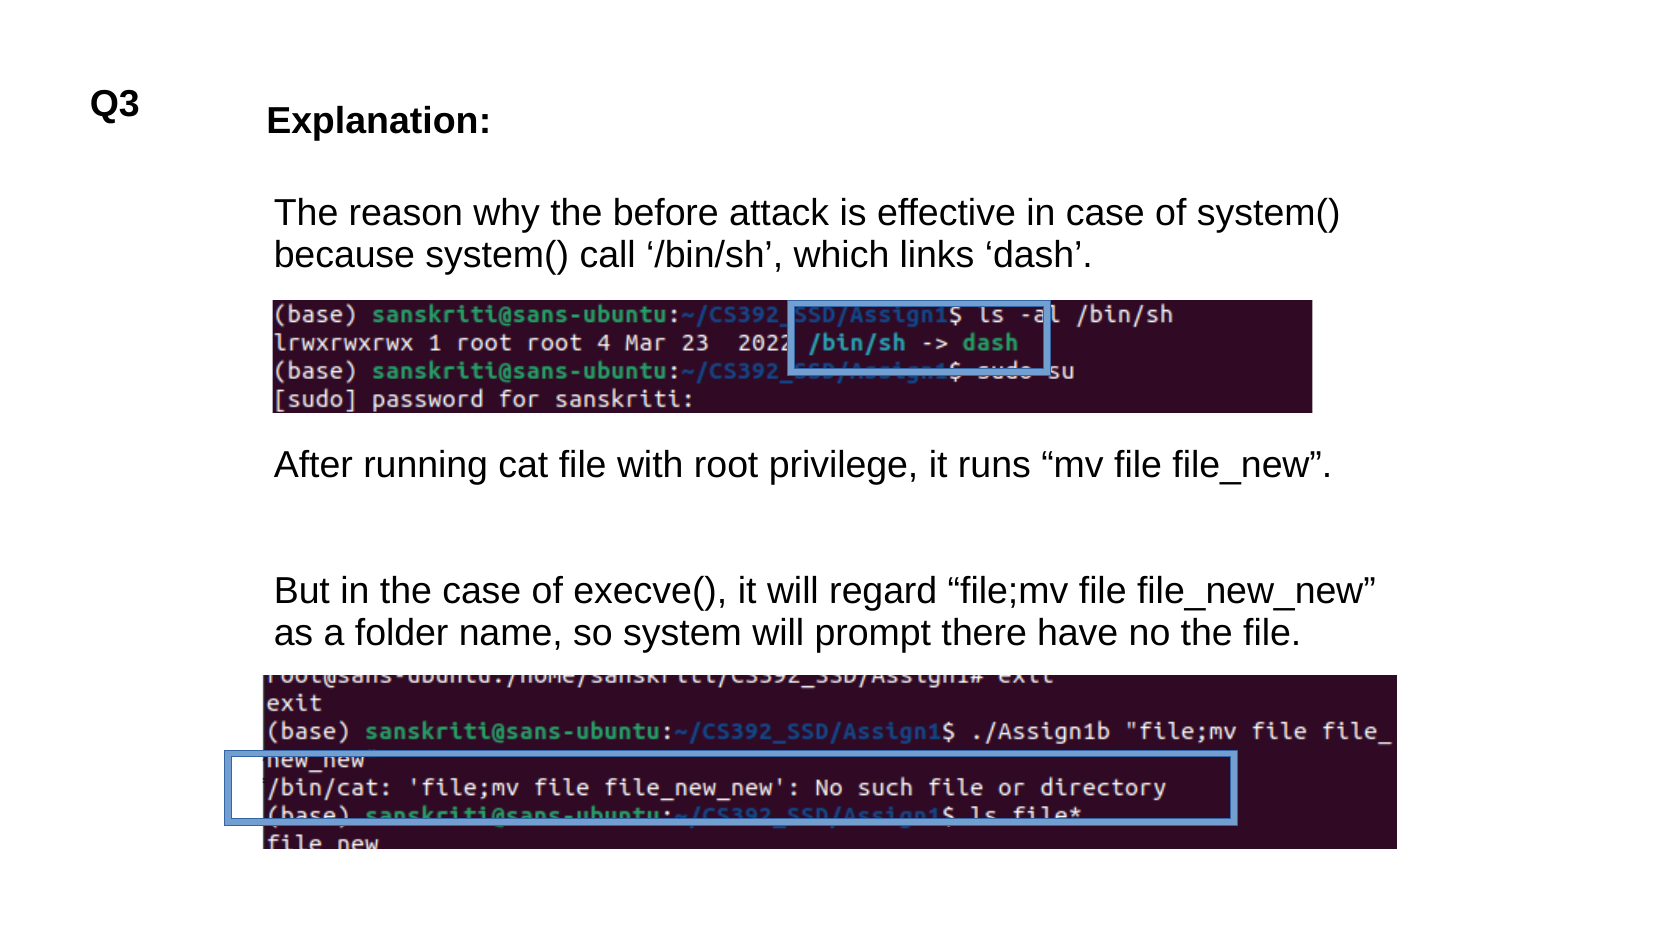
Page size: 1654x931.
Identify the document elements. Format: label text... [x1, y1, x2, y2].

picture [262, 675, 1426, 849]
text_box Explanation: [251, 92, 507, 149]
text_box [224, 750, 1238, 826]
text_box The reason why the before attack is effective in case of system() because system() call ‘/bin/sh’, which links ‘dash’. After running cat file with root privilege, it runs “mv file file_new”. But in the case of execve(), it will regard “file;mv file file_new_new” as a folder name, so system will prompt there have no the file. [258, 184, 1426, 662]
text_box [787, 300, 1051, 376]
text_box Q3 [75, 75, 155, 132]
picture [795, 307, 1043, 368]
picture [262, 757, 1230, 818]
picture [272, 300, 1313, 413]
